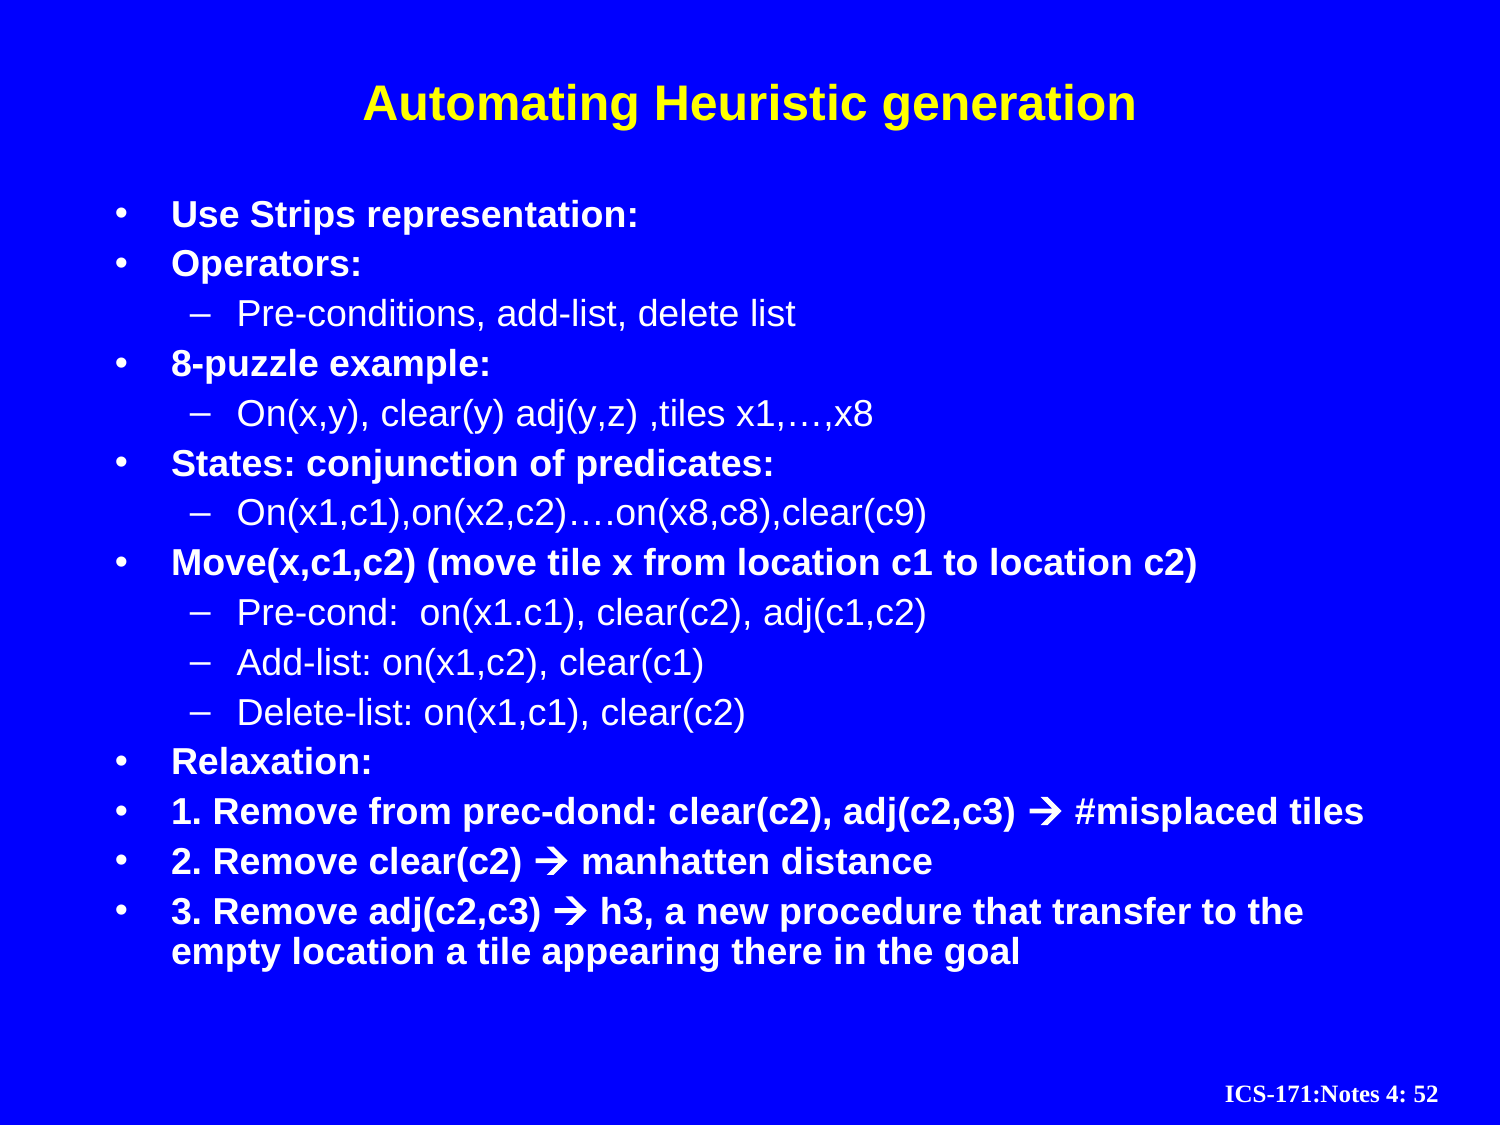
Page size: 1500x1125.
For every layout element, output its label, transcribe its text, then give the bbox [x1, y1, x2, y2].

title Automating Heuristic generation [112, 49, 1388, 150]
list Use Strips representation: Operators: Pre-conditions, add-list, delete list 8-puzzle example: On(x,y), clear(y) adj(y,z) ,tiles x1,…,x8 States: conjunction of predicates: On(x1,c1),on(x2,c2)….on(x8,c8),clear(c9) Move(x,c1,c2) (move tile x from location c1 to location c2) Pre-cond: on(x1.c1), clear(c2), adj(c1,c2) Add-list: on(x1,c2), clear(c1) Delete-list: on(x1,c1), clear(c2) Relaxation: 1. Remove from prec-dond: clear(c2), adj(c2,c3)  #misplaced tiles 2. Remove clear(c2)  manhatten distance 3. Remove adj(c2,c3)  h3, a new procedure that transfer to the empty location a tile appearing there in the goal [99, 187, 1388, 1013]
